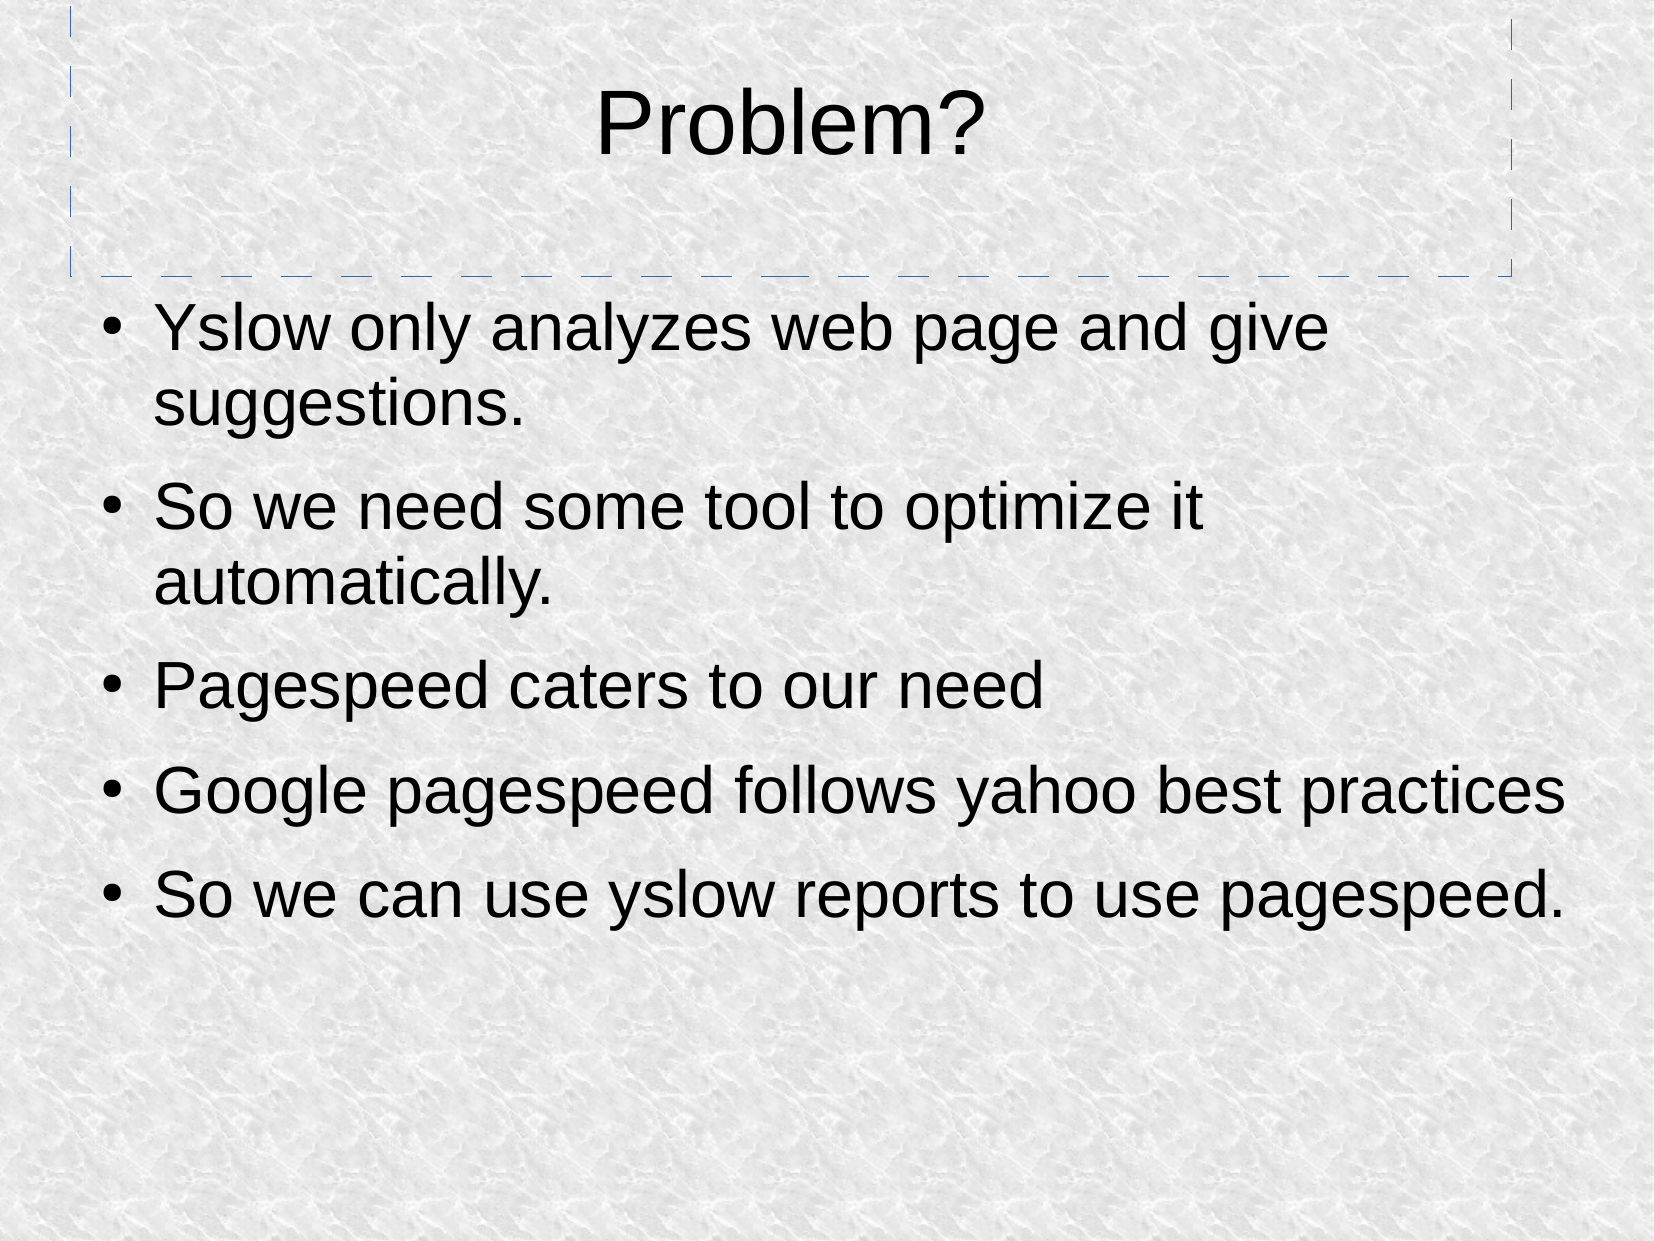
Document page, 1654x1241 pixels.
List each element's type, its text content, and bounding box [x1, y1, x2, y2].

picture [0, 0, 1654, 1241]
title Problem? [70, 0, 1512, 277]
list Yslow only analyzes web page and give suggestions. So we need some tool to optimize it automatically. Pagespeed caters to our need Google pagespeed follows yahoo best practices So we can use yslow reports to use pagespeed. [82, 290, 1571, 1010]
